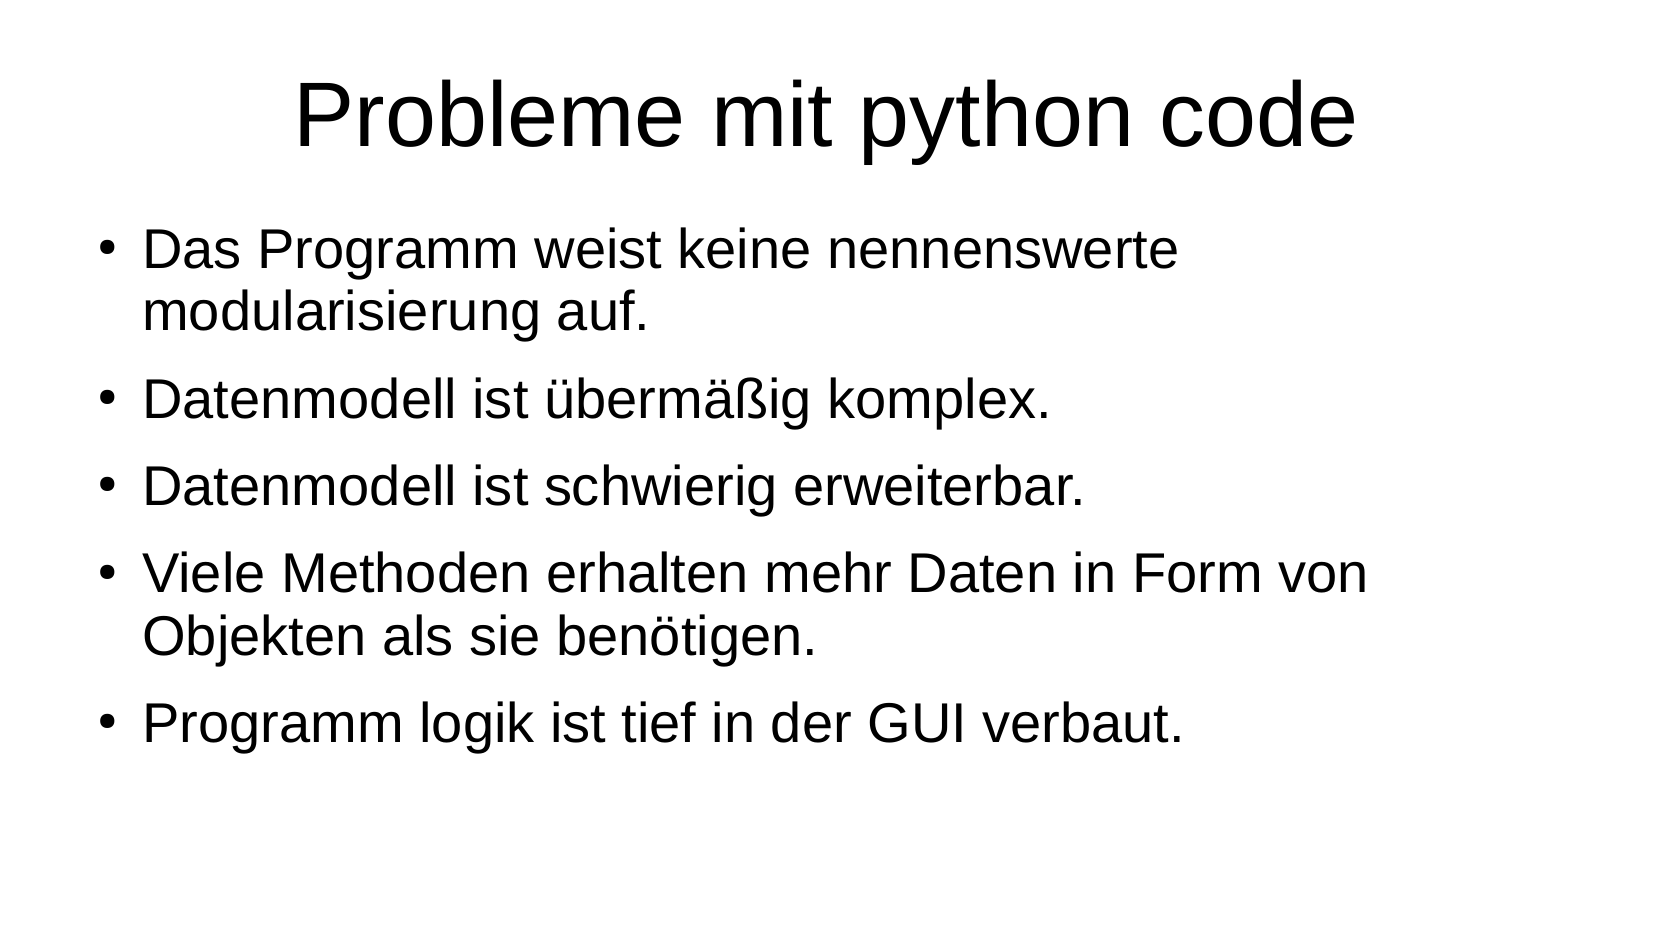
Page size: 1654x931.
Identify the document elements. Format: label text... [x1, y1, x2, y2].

title Probleme mit python code [82, 37, 1571, 193]
list Das Programm weist keine nennenswerte modularisierung auf. Datenmodell ist übermäßig komplex. Datenmodell ist schwierig erweiterbar. Viele Methoden erhalten mehr Daten in Form von Objekten als sie benötigen. Programm logik ist tief in der GUI verbaut. [82, 217, 1571, 758]
